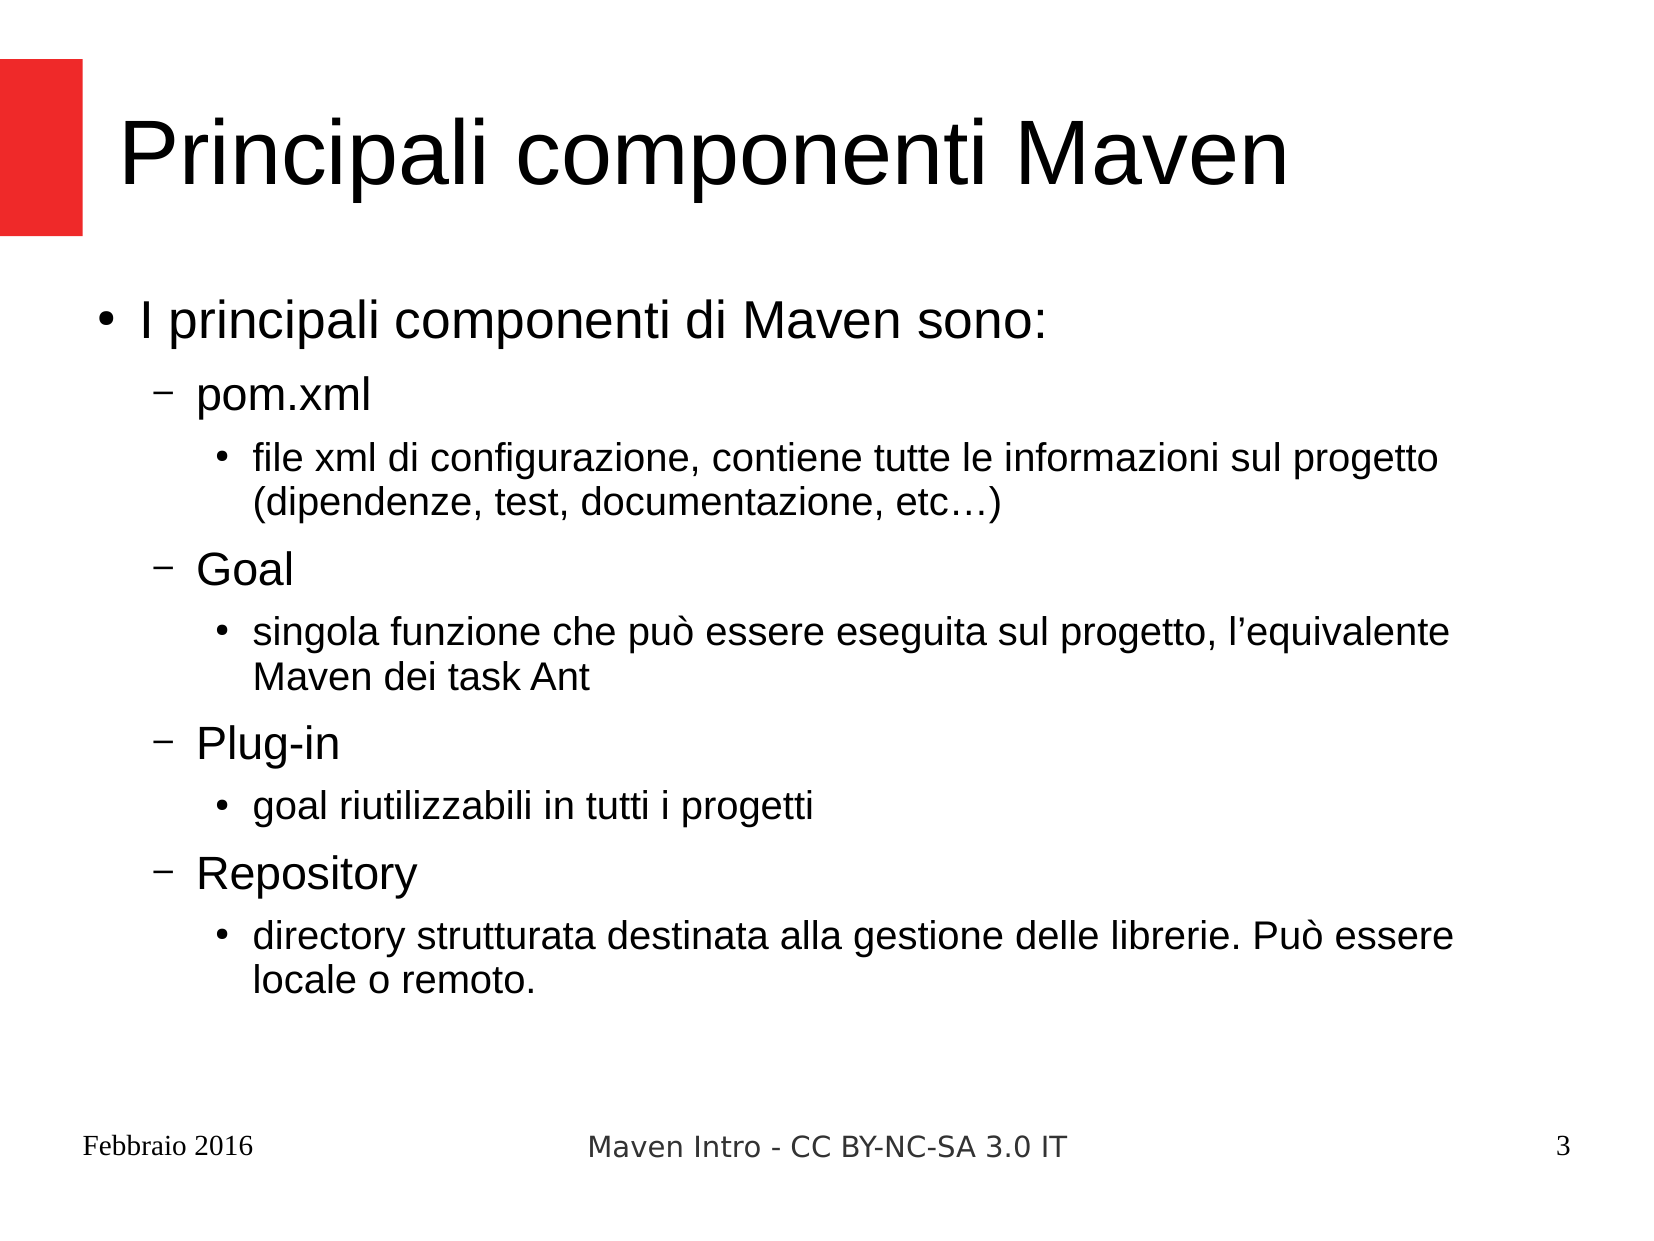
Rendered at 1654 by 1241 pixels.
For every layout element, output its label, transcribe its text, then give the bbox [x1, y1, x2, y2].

title Principali componenti Maven [118, 49, 1607, 257]
list I principali componenti di Maven sono: pom.xml file xml di configurazione, contiene tutte le informazioni sul progetto (dipendenze, test, documentazione, etc…) Goal singola funzione che può essere eseguita sul progetto, l’equivalente Maven dei task Ant Plug-in goal riutilizzabili in tutti i progetti Repository directory strutturata destinata alla gestione delle librerie. Può essere locale o remoto. [82, 290, 1571, 1010]
